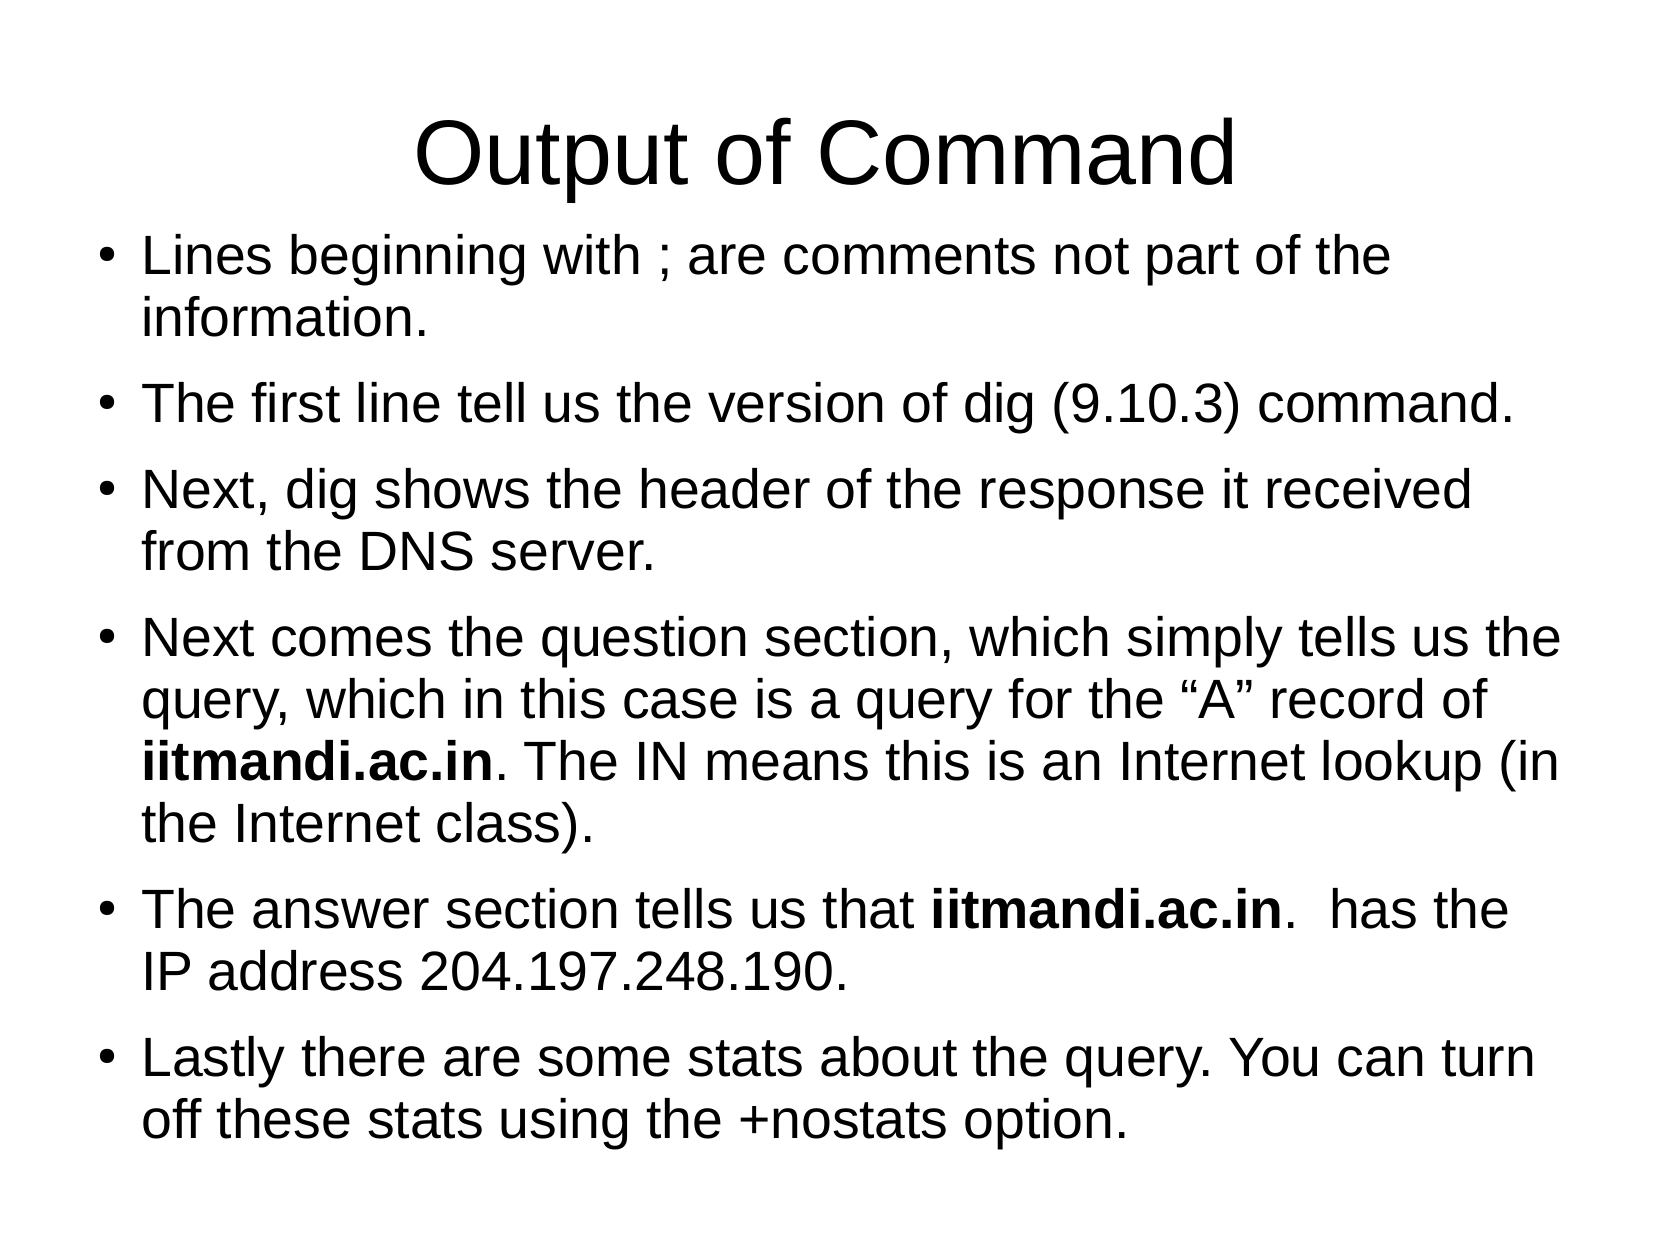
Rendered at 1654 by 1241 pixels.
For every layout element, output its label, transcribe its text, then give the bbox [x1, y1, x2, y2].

list Lines beginning with ; are comments not part of the information. The first line tell us the version of dig (9.10.3) command. Next, dig shows the header of the response it received from the DNS server. Next comes the question section, which simply tells us the query, which in this case is a query for the “A” record of iitmandi.ac.in. The IN means this is an Internet lookup (in the Internet class). The answer section tells us that iitmandi.ac.in. has the IP address 204.197.248.190. Lastly there are some stats about the query. You can turn off these stats using the +nostats option. [82, 224, 1571, 1158]
title Output of Command [82, 49, 1571, 224]
